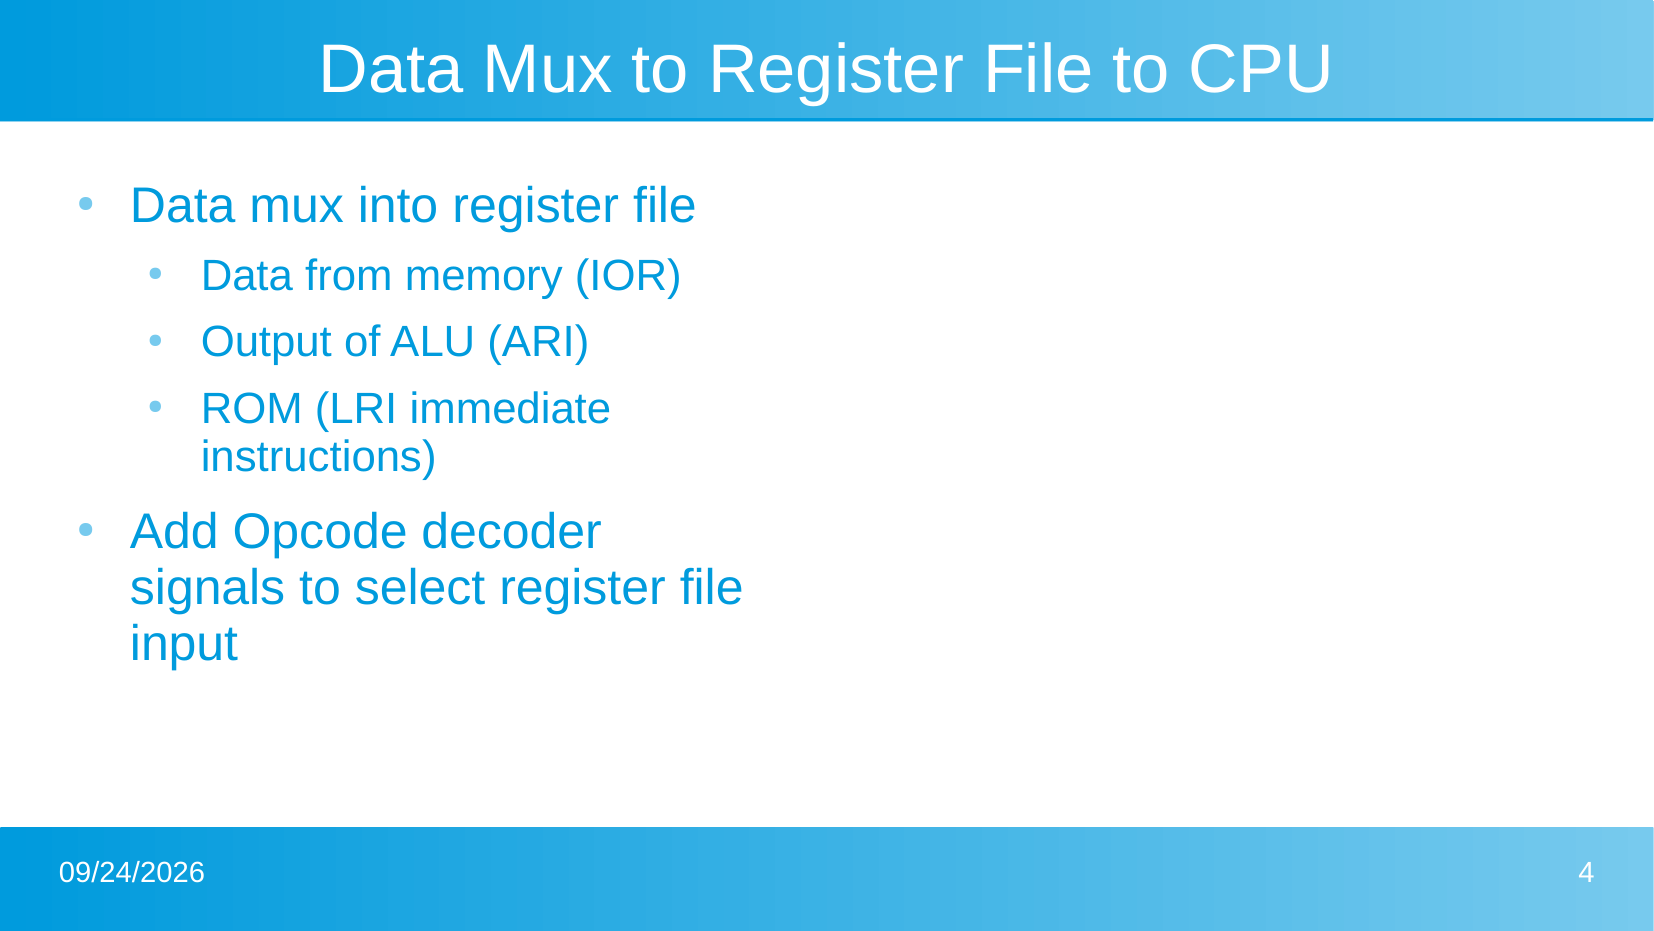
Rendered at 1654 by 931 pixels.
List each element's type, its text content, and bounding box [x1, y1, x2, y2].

list Data mux into register file Data from memory (IOR) Output of ALU (ARI) ROM (LRI immediate instructions) Add Opcode decoder signals to select register file input [59, 177, 751, 768]
title Data Mux to Register File to CPU [59, 29, 1595, 108]
